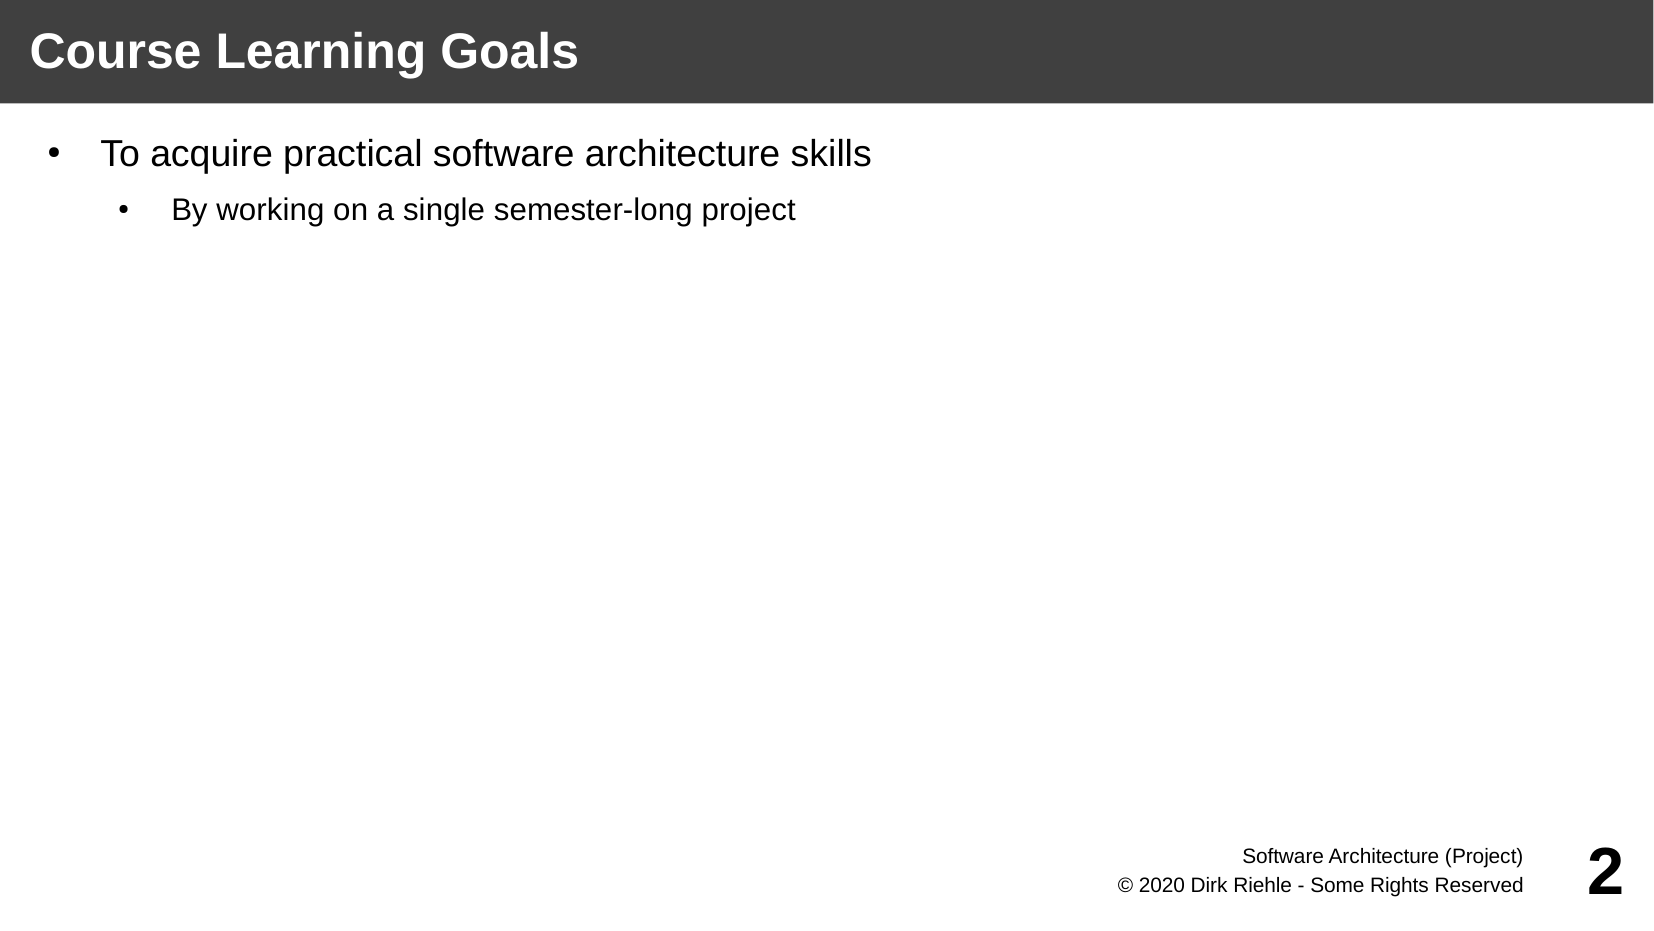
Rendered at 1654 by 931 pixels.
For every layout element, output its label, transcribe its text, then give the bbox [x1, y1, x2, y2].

title Course Learning Goals [0, 0, 1654, 104]
list To acquire practical software architecture skills By working on a single semester-long project [29, 132, 1625, 813]
